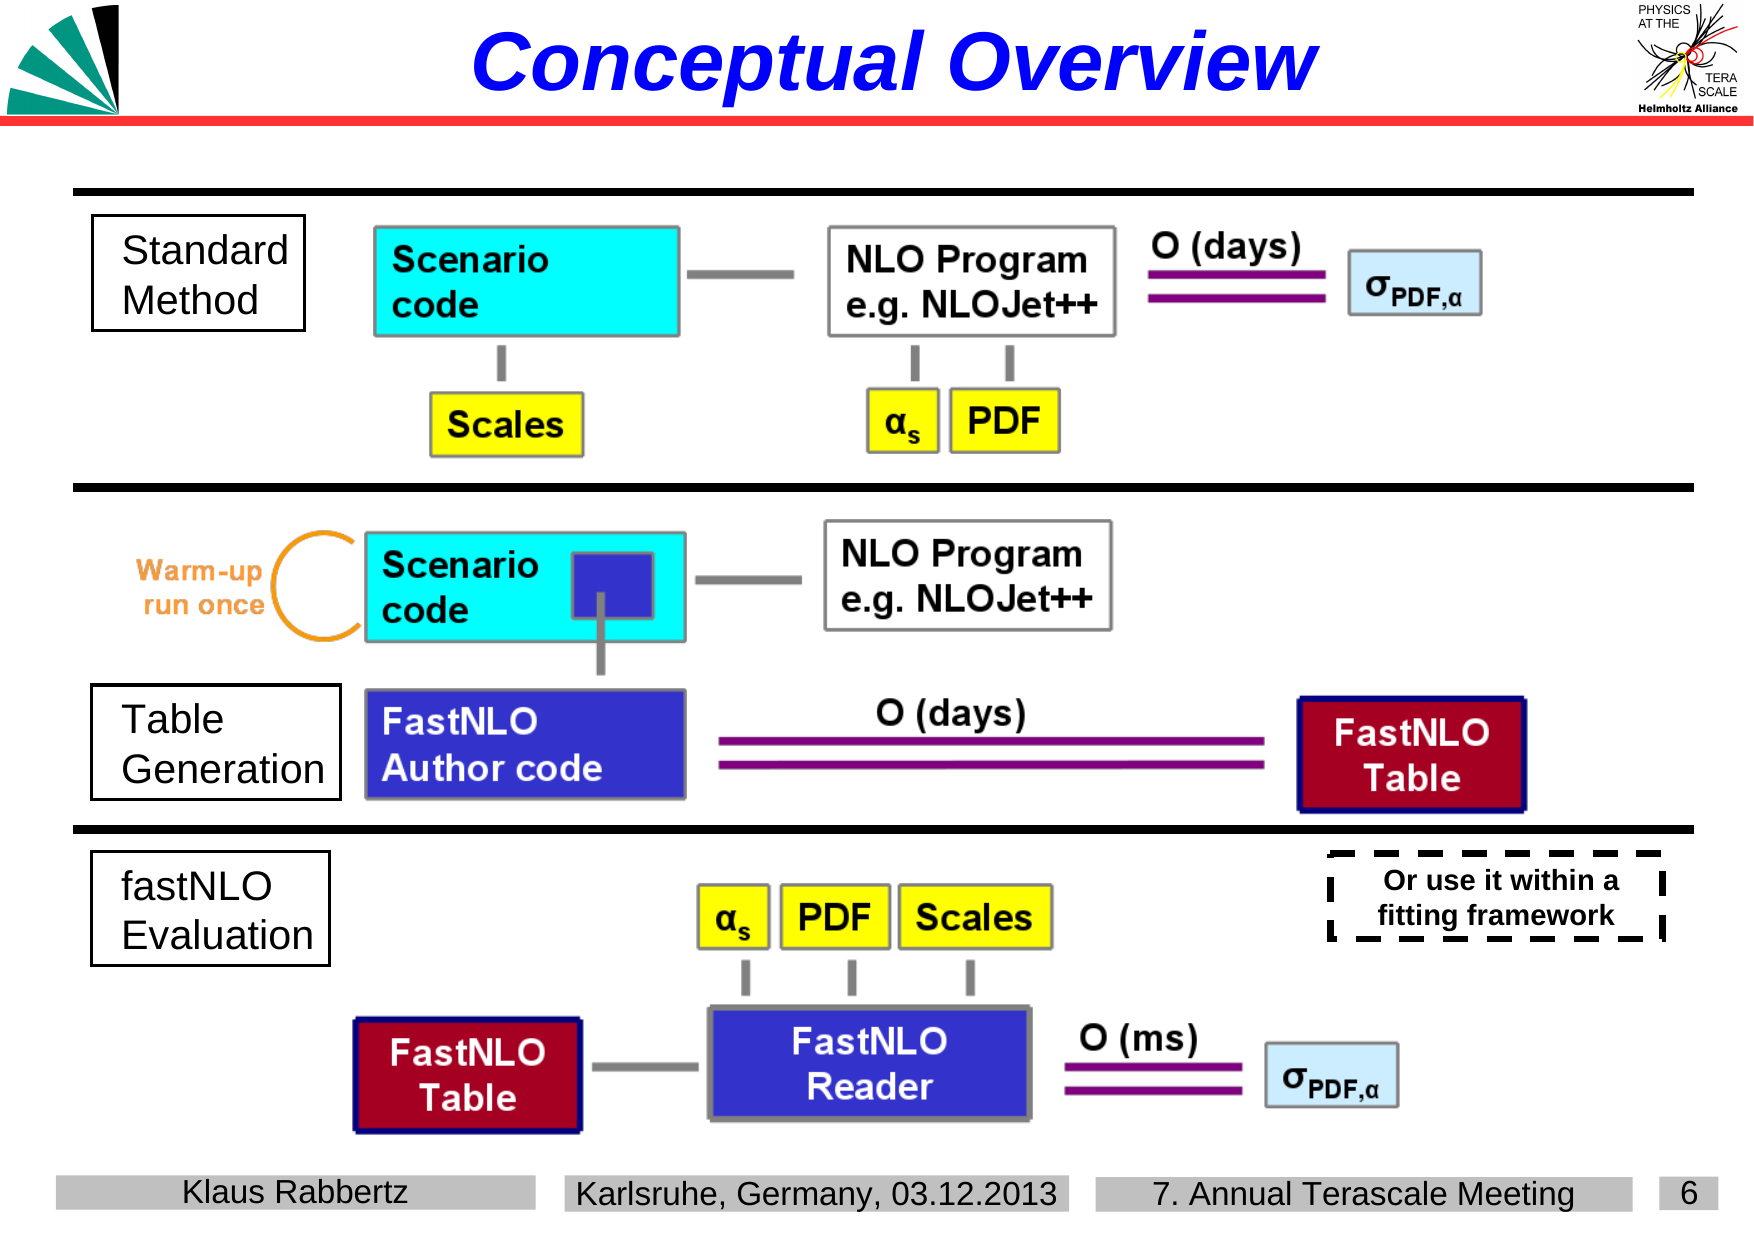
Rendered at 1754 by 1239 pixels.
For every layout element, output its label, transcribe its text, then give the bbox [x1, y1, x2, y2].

text_box Table Generation [91, 685, 341, 800]
picture [373, 215, 1484, 459]
title Conceptual Overview [123, 0, 1606, 115]
picture [119, 519, 1529, 815]
text_box Standard Method [92, 215, 305, 331]
text_box fastNLO Evaluation [91, 851, 330, 966]
picture [7, 5, 119, 116]
text_box Or use it within a fitting framework [1330, 853, 1663, 939]
picture [1631, 1, 1745, 115]
picture [352, 883, 1401, 1137]
